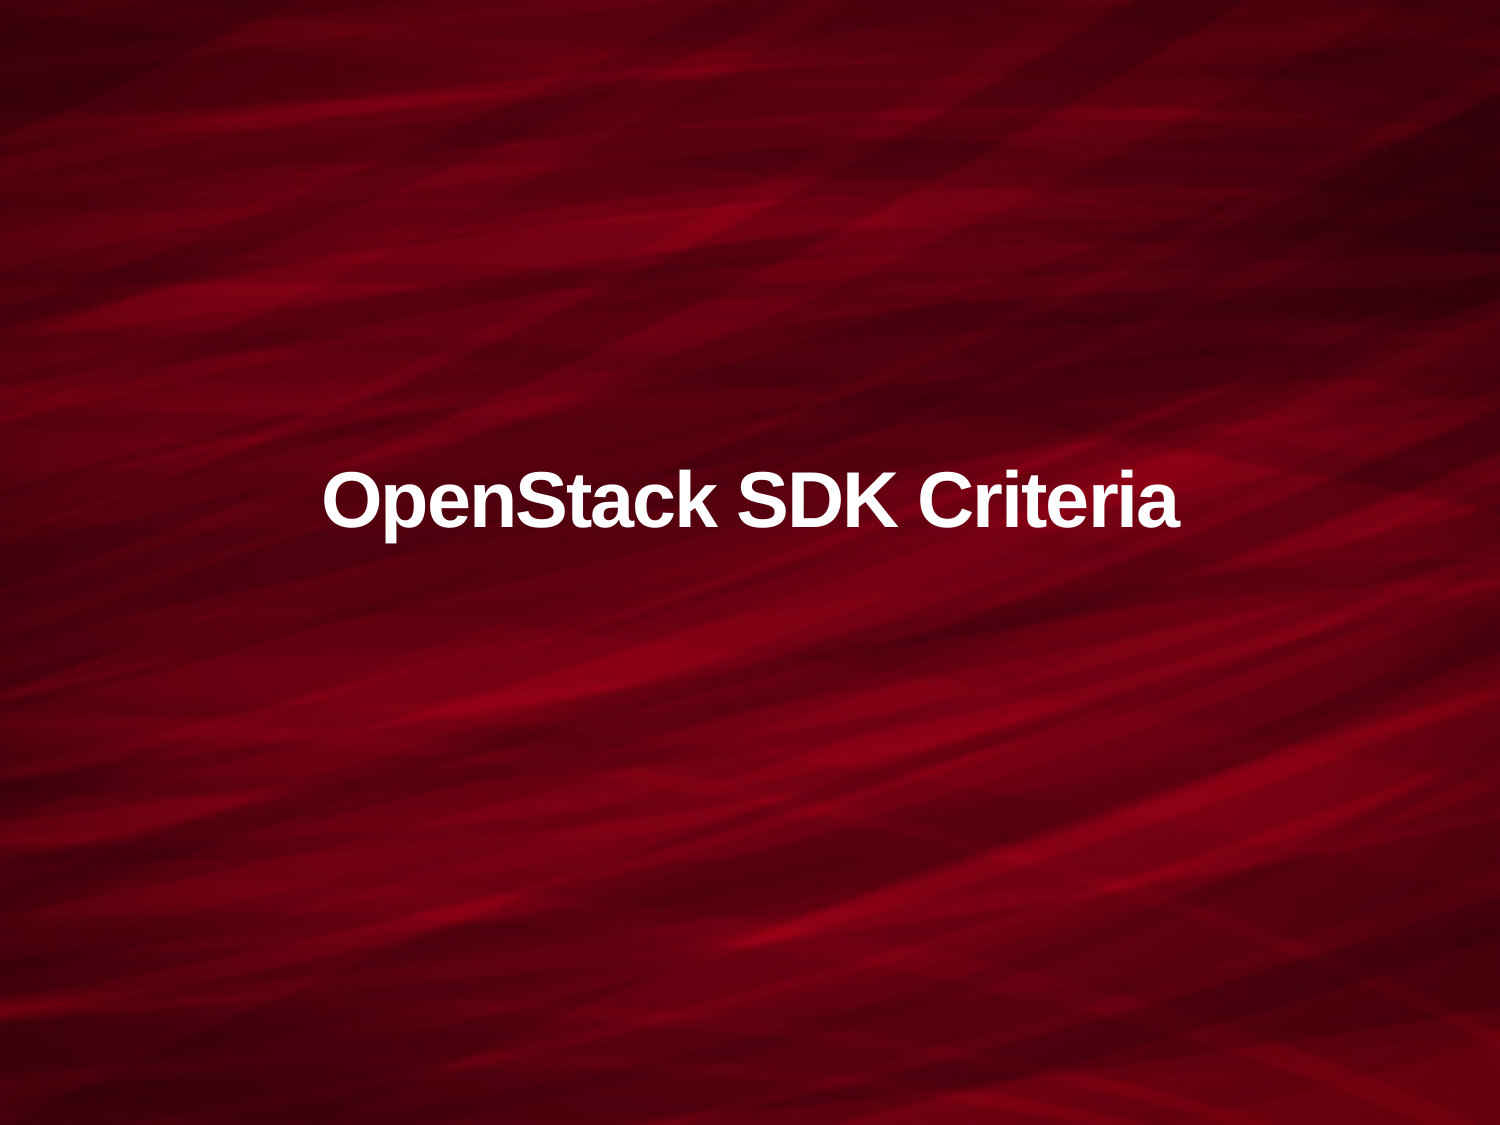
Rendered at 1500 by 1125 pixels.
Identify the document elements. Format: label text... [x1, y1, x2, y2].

title OpenStack SDK Criteria [94, 518, 1407, 607]
